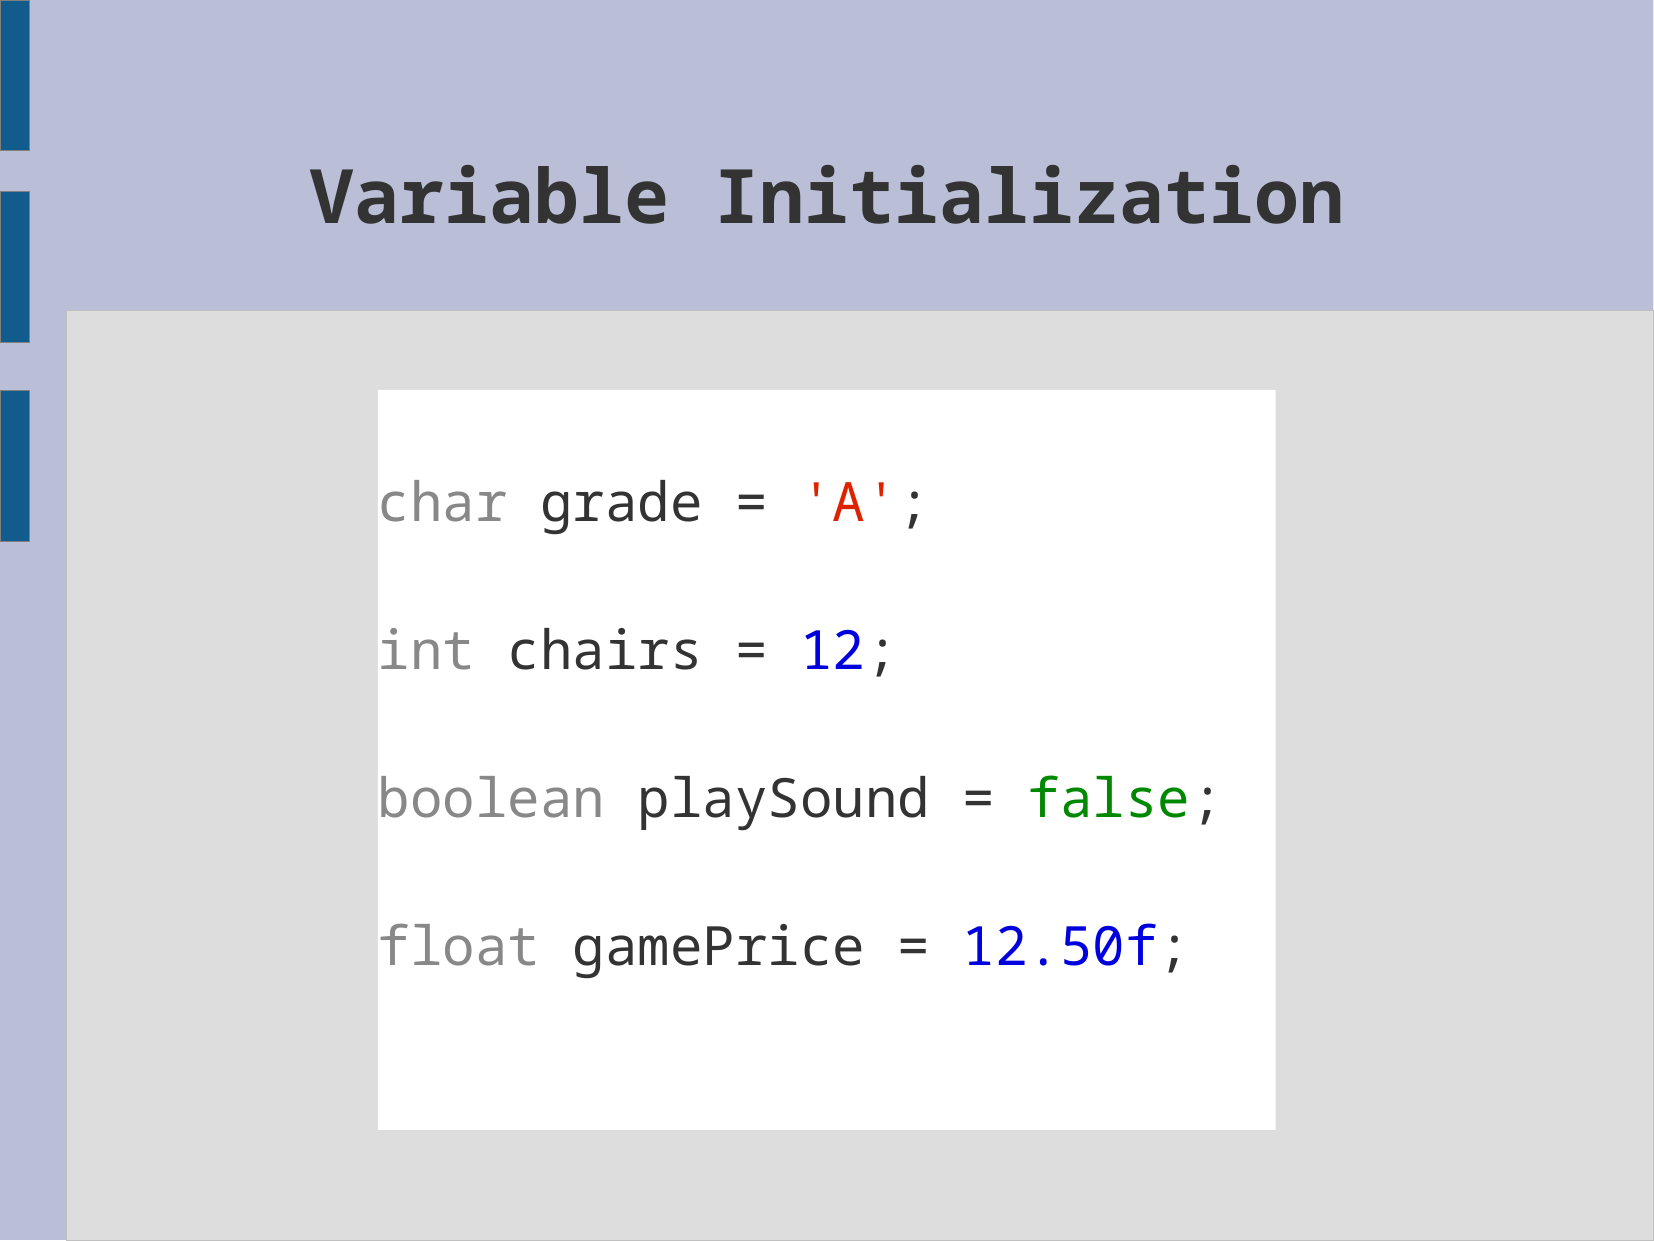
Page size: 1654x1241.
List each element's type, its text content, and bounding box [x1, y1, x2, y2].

list char grade = 'A'; int chairs = 12; boolean playSound = false; float gamePrice = 12.50f; [377, 389, 1276, 1063]
title Variable Initialization [121, 91, 1534, 299]
